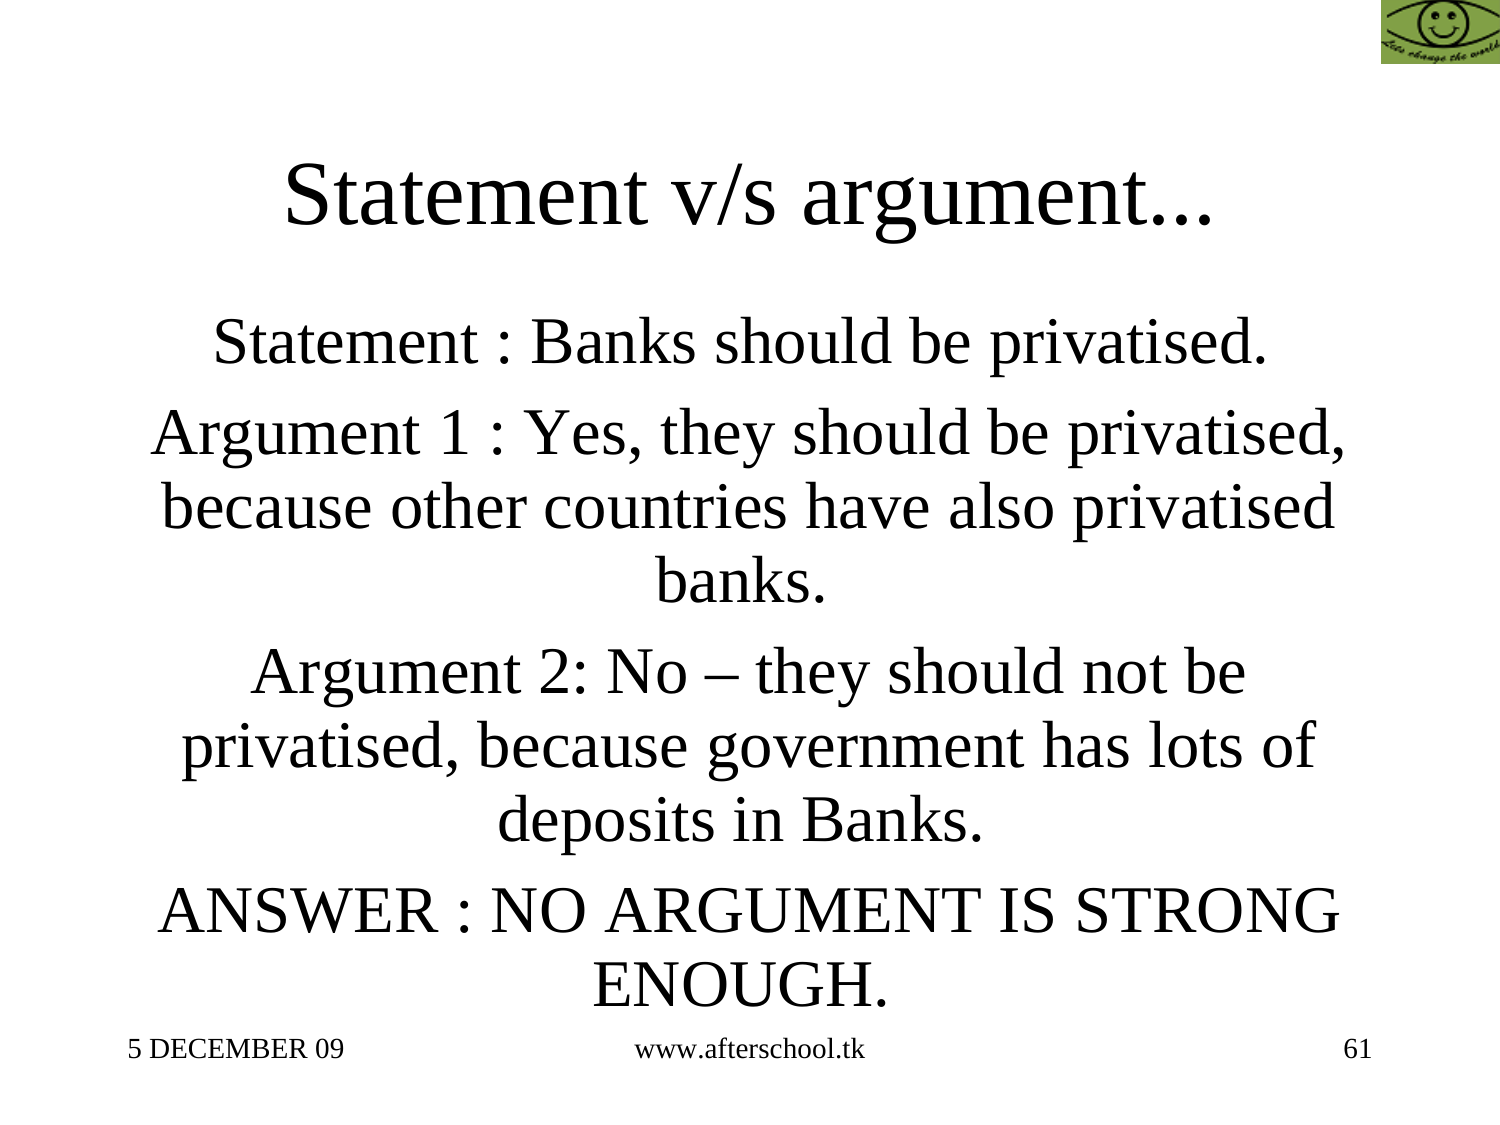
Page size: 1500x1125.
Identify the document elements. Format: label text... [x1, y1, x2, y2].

subtitle Statement : Banks should be privatised. Argument 1 : Yes, they should be privatised, because other countries have also privatised banks. Argument 2: No – they should not be privatised, because government has lots of deposits in Banks. ANSWER : NO ARGUMENT IS STRONG ENOUGH. [112, 304, 1388, 1021]
picture [1381, 0, 1500, 64]
title Statement v/s argument... [112, 107, 1388, 281]
